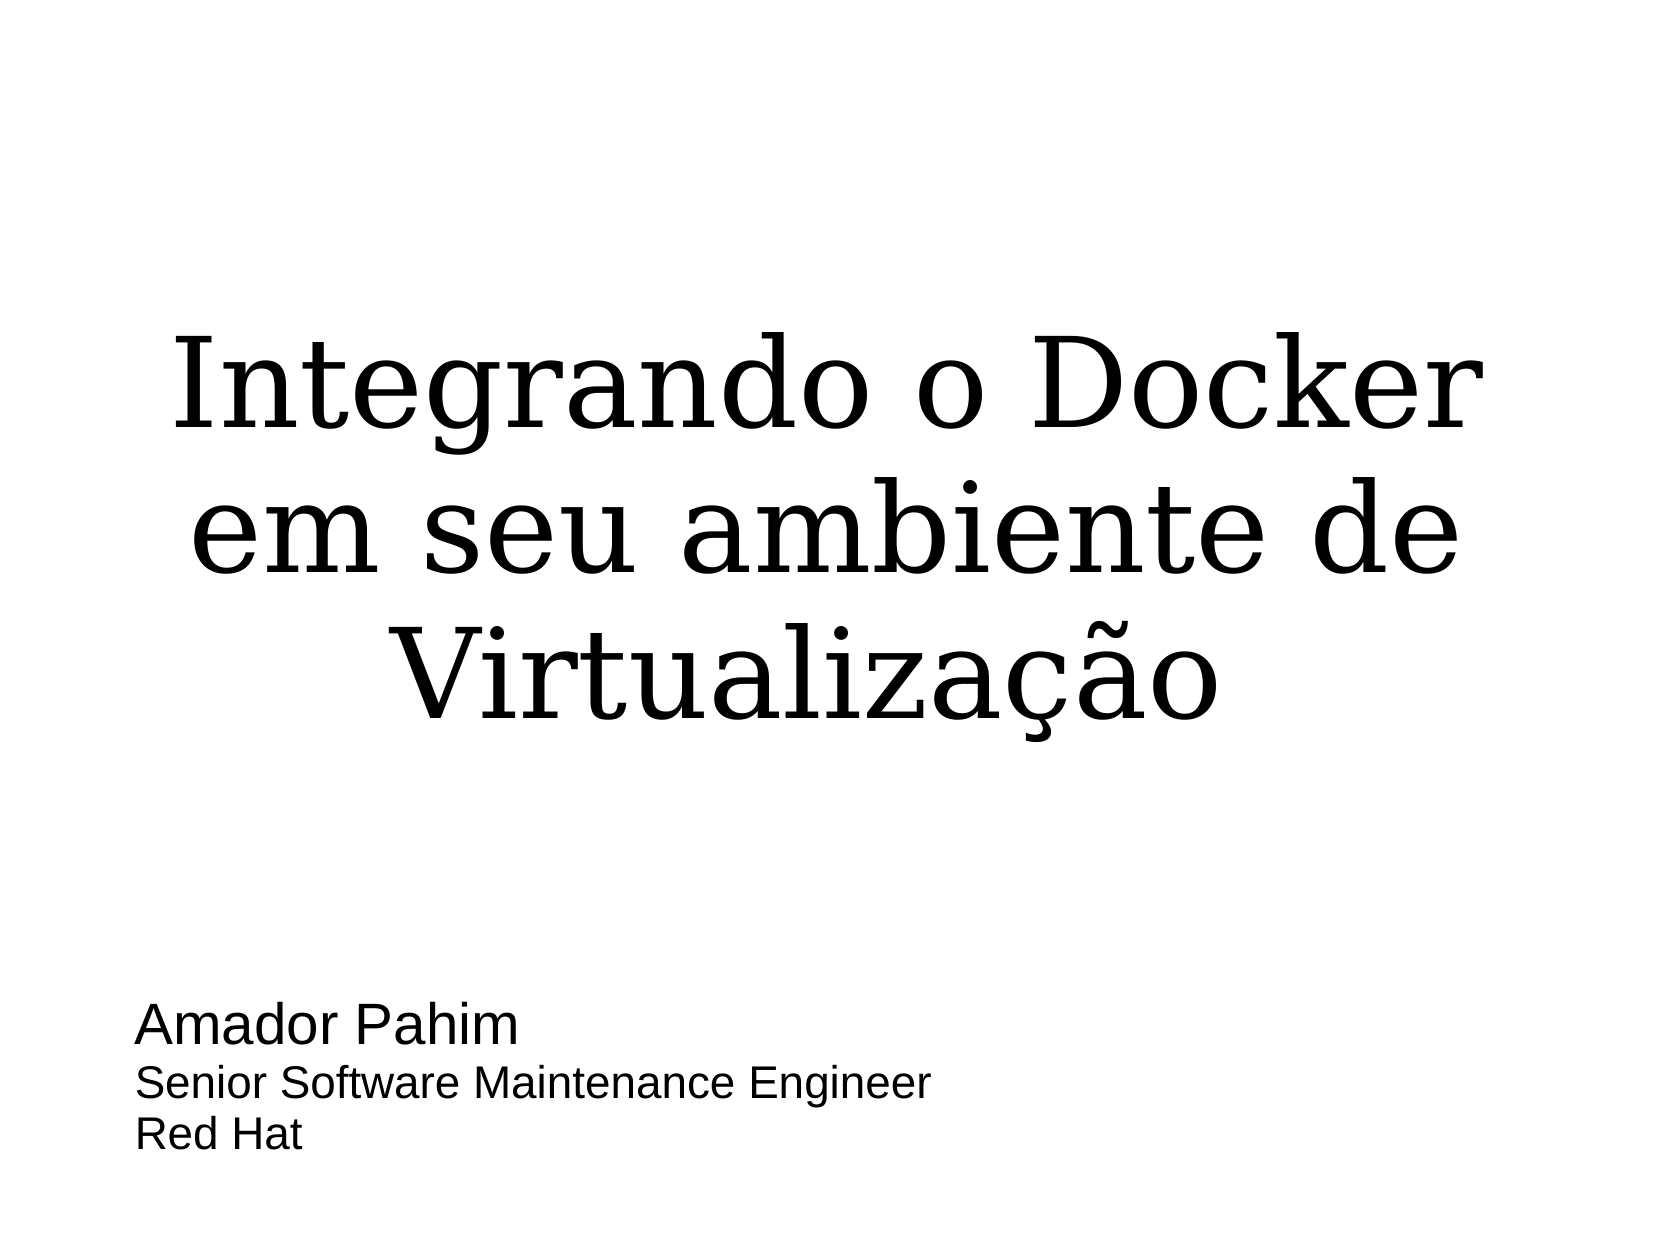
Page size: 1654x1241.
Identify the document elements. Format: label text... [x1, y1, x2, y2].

text_box Amador Pahim Senior Software Maintenance Engineer Red Hat [120, 984, 991, 1218]
subtitle Integrando o Docker em seu ambiente de Virtualização [82, 49, 1571, 1010]
